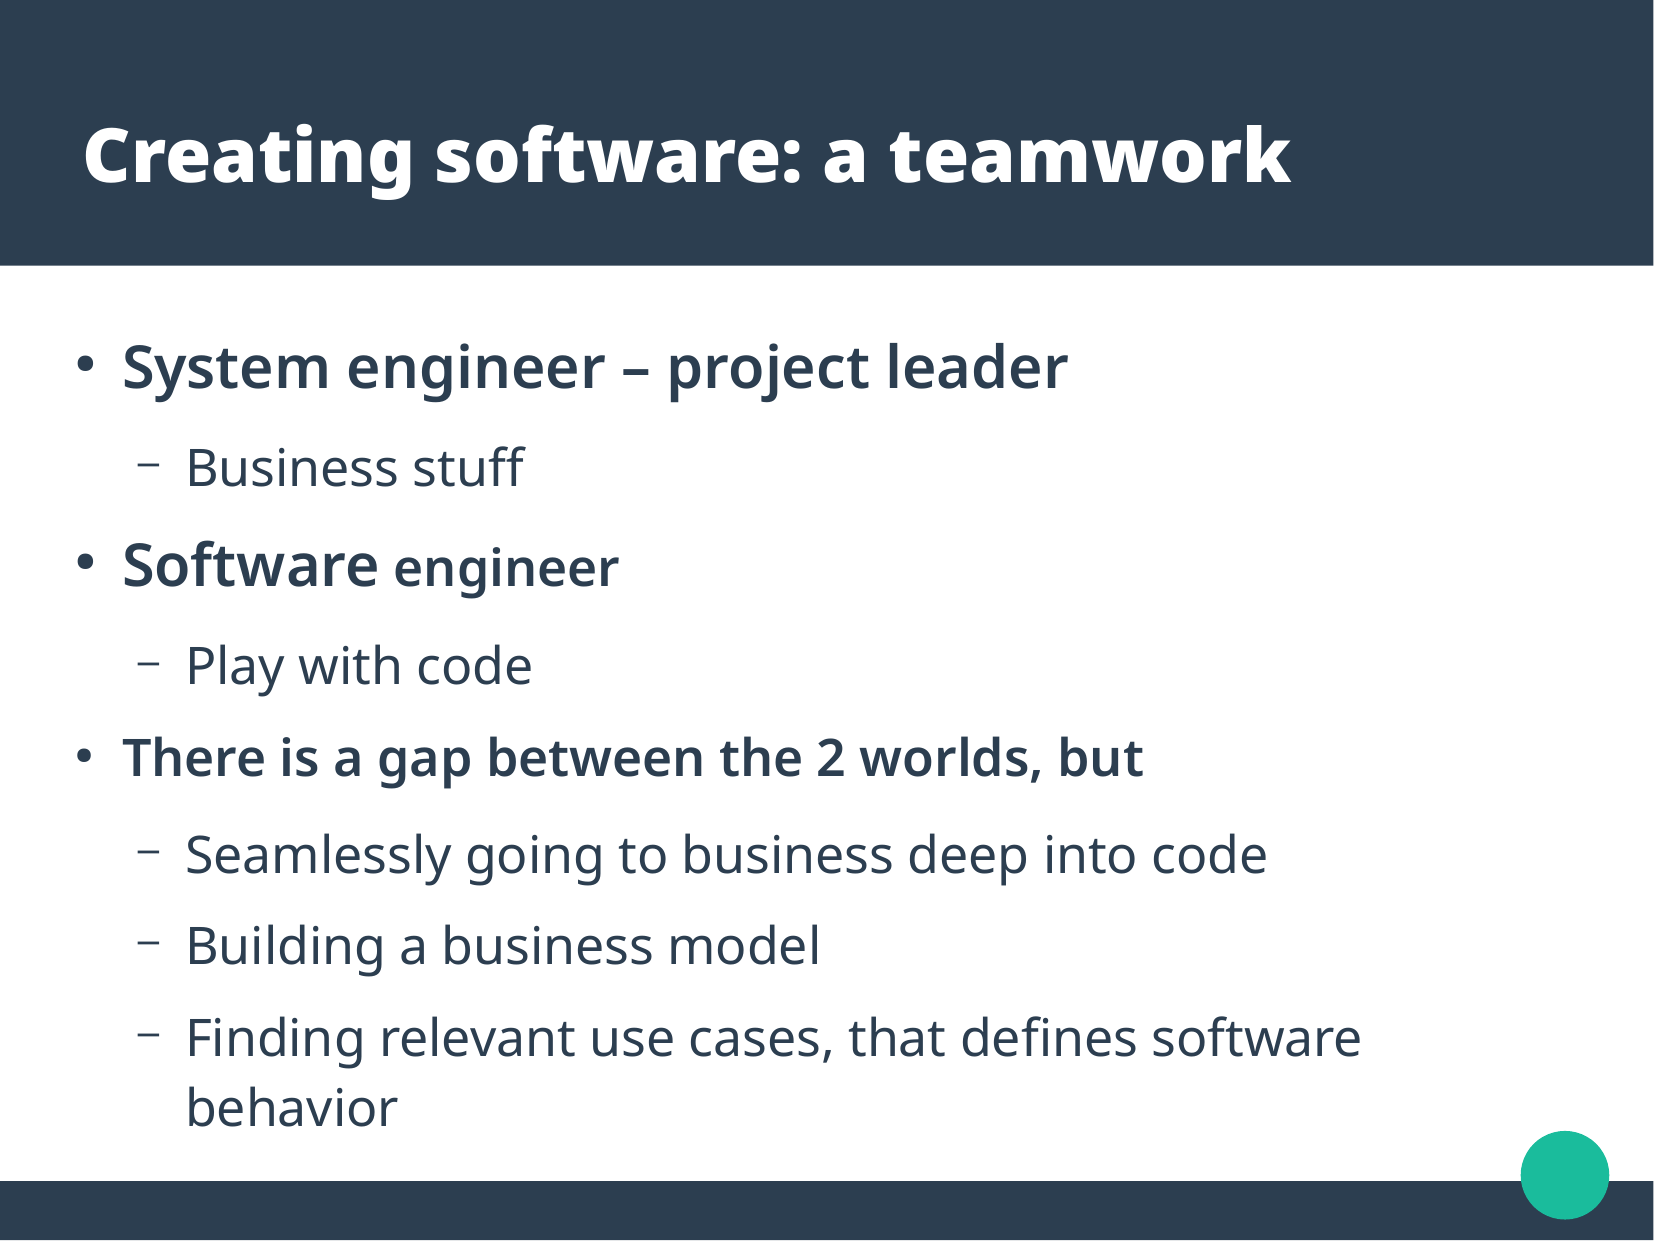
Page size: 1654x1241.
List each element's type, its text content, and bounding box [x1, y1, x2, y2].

list System engineer – project leader Business stuff Software engineer Play with code There is a gap between the 2 worlds, but Seamlessly going to business deep into code Building a business model Finding relevant use cases, that defines software behavior [59, 324, 1560, 1152]
title Creating software: a teamwork [82, 49, 1571, 257]
